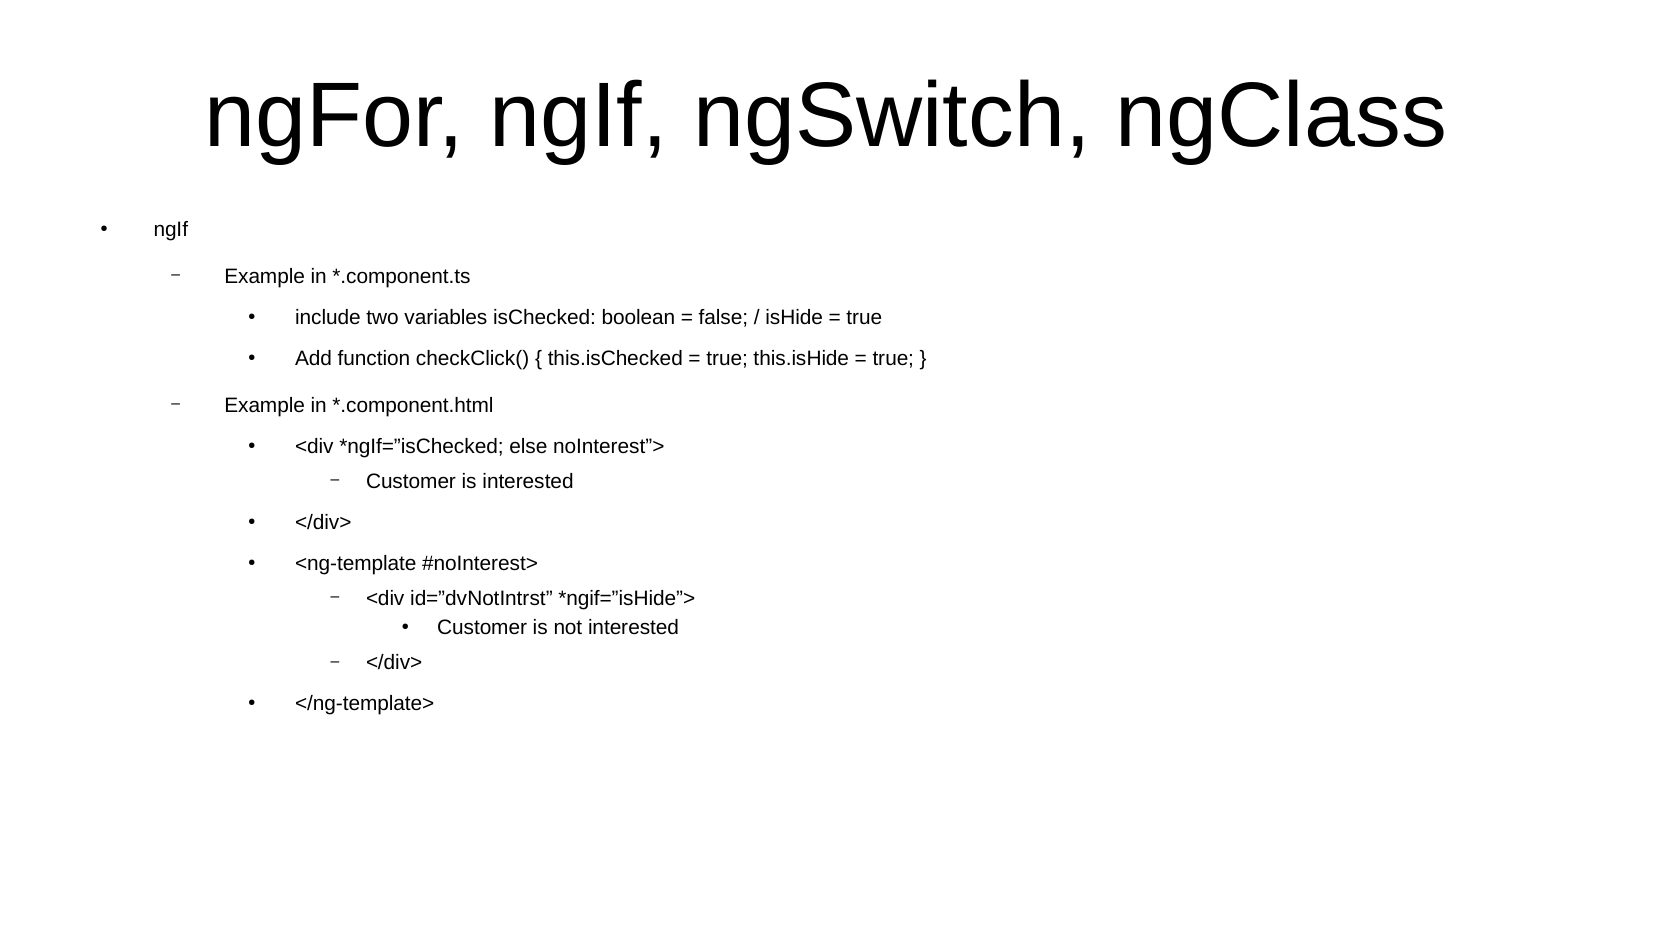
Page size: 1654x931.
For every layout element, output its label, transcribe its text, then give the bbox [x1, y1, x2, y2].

title ngFor, ngIf, ngSwitch, ngClass [82, 37, 1571, 193]
list ngIf Example in *.component.ts include two variables isChecked: boolean = false; / isHide = true Add function checkClick() { this.isChecked = true; this.isHide = true; } Example in *.component.html <div *ngIf=”isChecked; else noInterest”> Customer is interested </div> <ng-template #noInterest> <div id=”dvNotIntrst” *ngif=”isHide”> Customer is not interested </div> </ng-template> [82, 217, 1571, 758]
